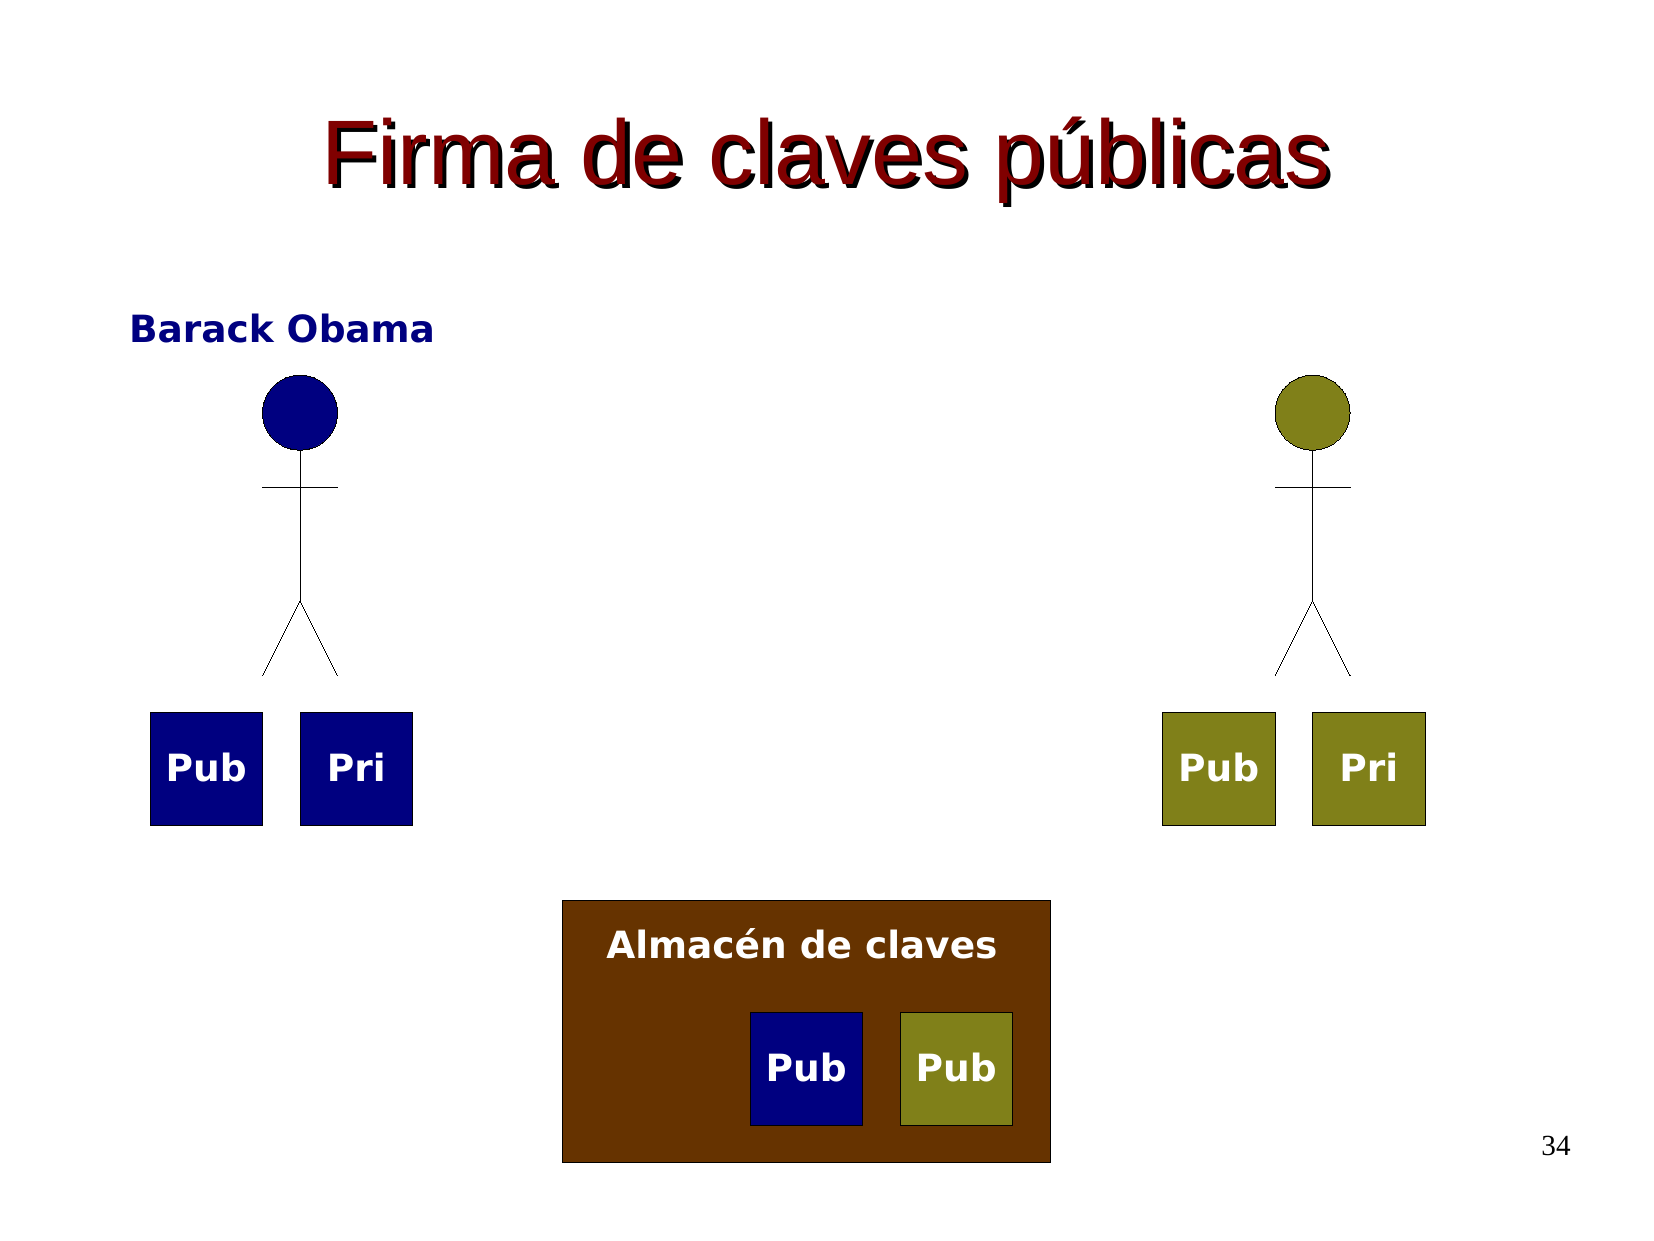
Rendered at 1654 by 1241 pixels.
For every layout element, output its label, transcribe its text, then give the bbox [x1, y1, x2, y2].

text_box [562, 900, 1051, 1163]
text_box Pub [1162, 712, 1276, 826]
text_box Almacén de claves [591, 916, 1013, 976]
text_box Pub [150, 712, 263, 826]
text_box Pri [1312, 712, 1426, 826]
text_box [262, 375, 338, 451]
text_box Pub [900, 1012, 1013, 1126]
title Firma de claves públicas [82, 49, 1571, 257]
text_box Pri [300, 712, 413, 826]
text_box Pub [750, 1012, 863, 1126]
text_box [1275, 375, 1351, 451]
text_box Barack Obama [114, 300, 451, 359]
